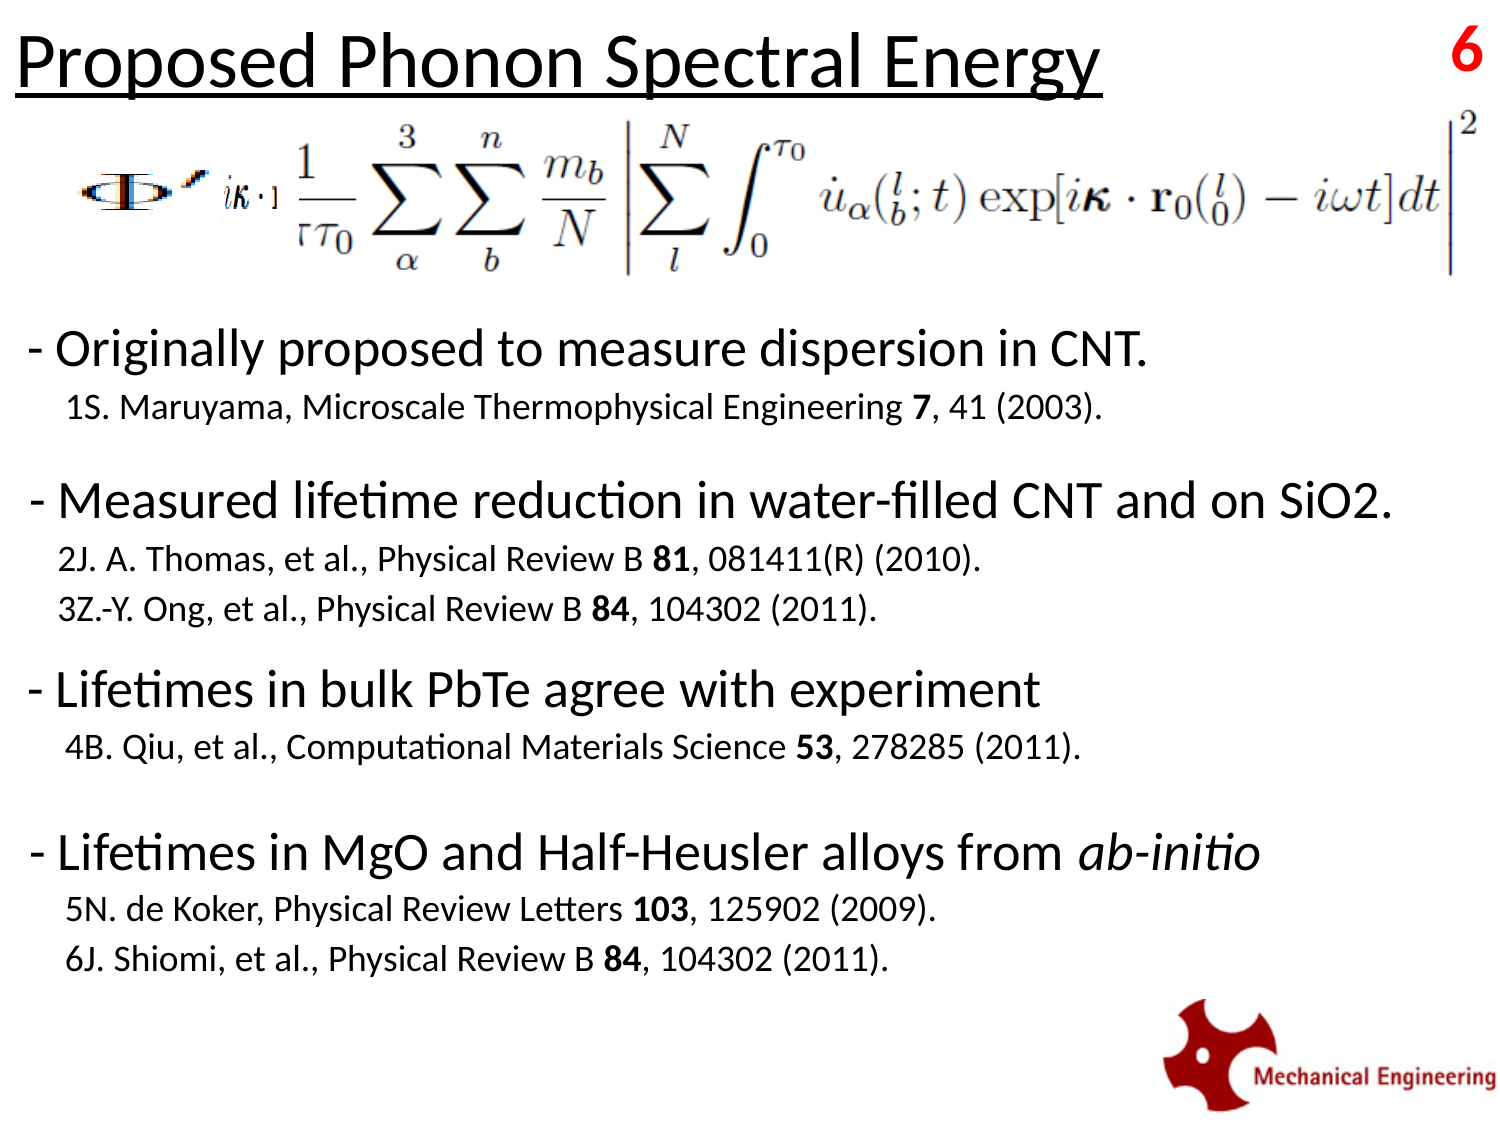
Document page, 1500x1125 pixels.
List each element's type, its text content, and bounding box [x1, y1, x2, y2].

title Proposed Phonon Spectral Energy [0, 0, 1500, 150]
picture [222, 145, 277, 297]
text_box - Lifetimes in MgO and Half-Heusler alloys from ab-initio [14, 808, 1438, 889]
text_box 4B. Qiu, et al., Computational Materials Science 53, 278285 (2011). [49, 714, 1463, 775]
text_box - Measured lifetime reduction in water-filled CNT and on SiO2. [14, 456, 1438, 537]
text_box - Lifetimes in bulk PbTe agree with experiment [12, 645, 1436, 726]
text_box 3Z.-Y. Ong, et al., Physical Review B 84, 104302 (2011). [42, 576, 1338, 637]
picture [1162, 999, 1497, 1113]
text_box 1S. Maruyama, Microscale Thermophysical Engineering 7, 41 (2003). [50, 385, 1363, 435]
text_box 2J. A. Thomas, et al., Physical Review B 81, 081411(R) (2010). [42, 537, 1185, 576]
picture [299, 107, 1500, 297]
picture [12, 123, 210, 297]
text_box 6J. Shiomi, et al., Physical Review B 84, 104302 (2011). [49, 937, 1463, 987]
text_box 5N. de Koker, Physical Review Letters 103, 125902 (2009). [49, 876, 1463, 937]
text_box - Originally proposed to measure dispersion in CNT. [12, 304, 1436, 385]
text_box 6 [1435, 0, 1500, 93]
